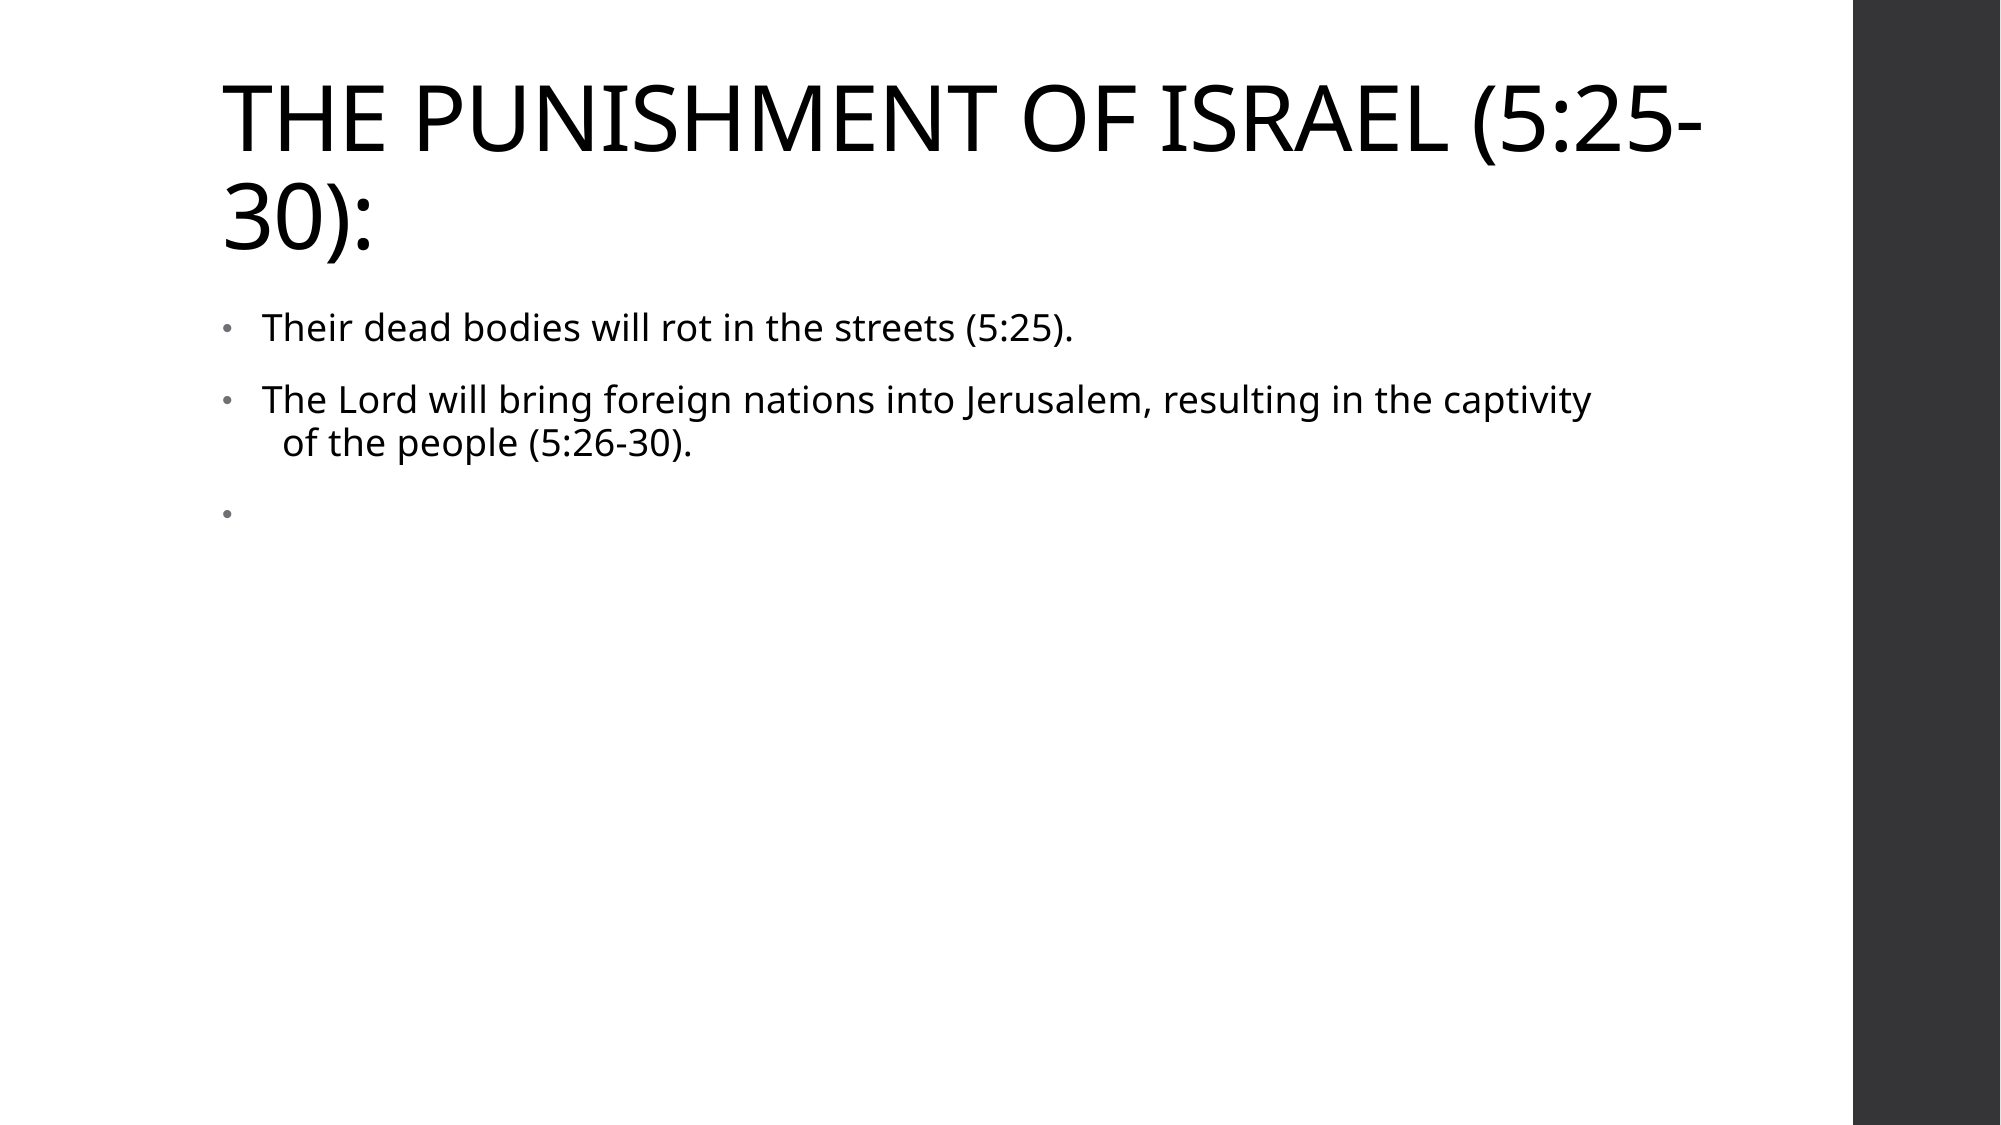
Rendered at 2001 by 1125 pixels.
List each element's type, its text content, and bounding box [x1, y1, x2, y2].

list Their dead bodies will rot in the streets (5:25). The Lord will bring foreign nations into Jerusalem, resulting in the captivity of the people (5:26-30). [206, 299, 1617, 1014]
title THE PUNISHMENT OF ISRAEL (5:25-30): [206, 60, 1797, 278]
